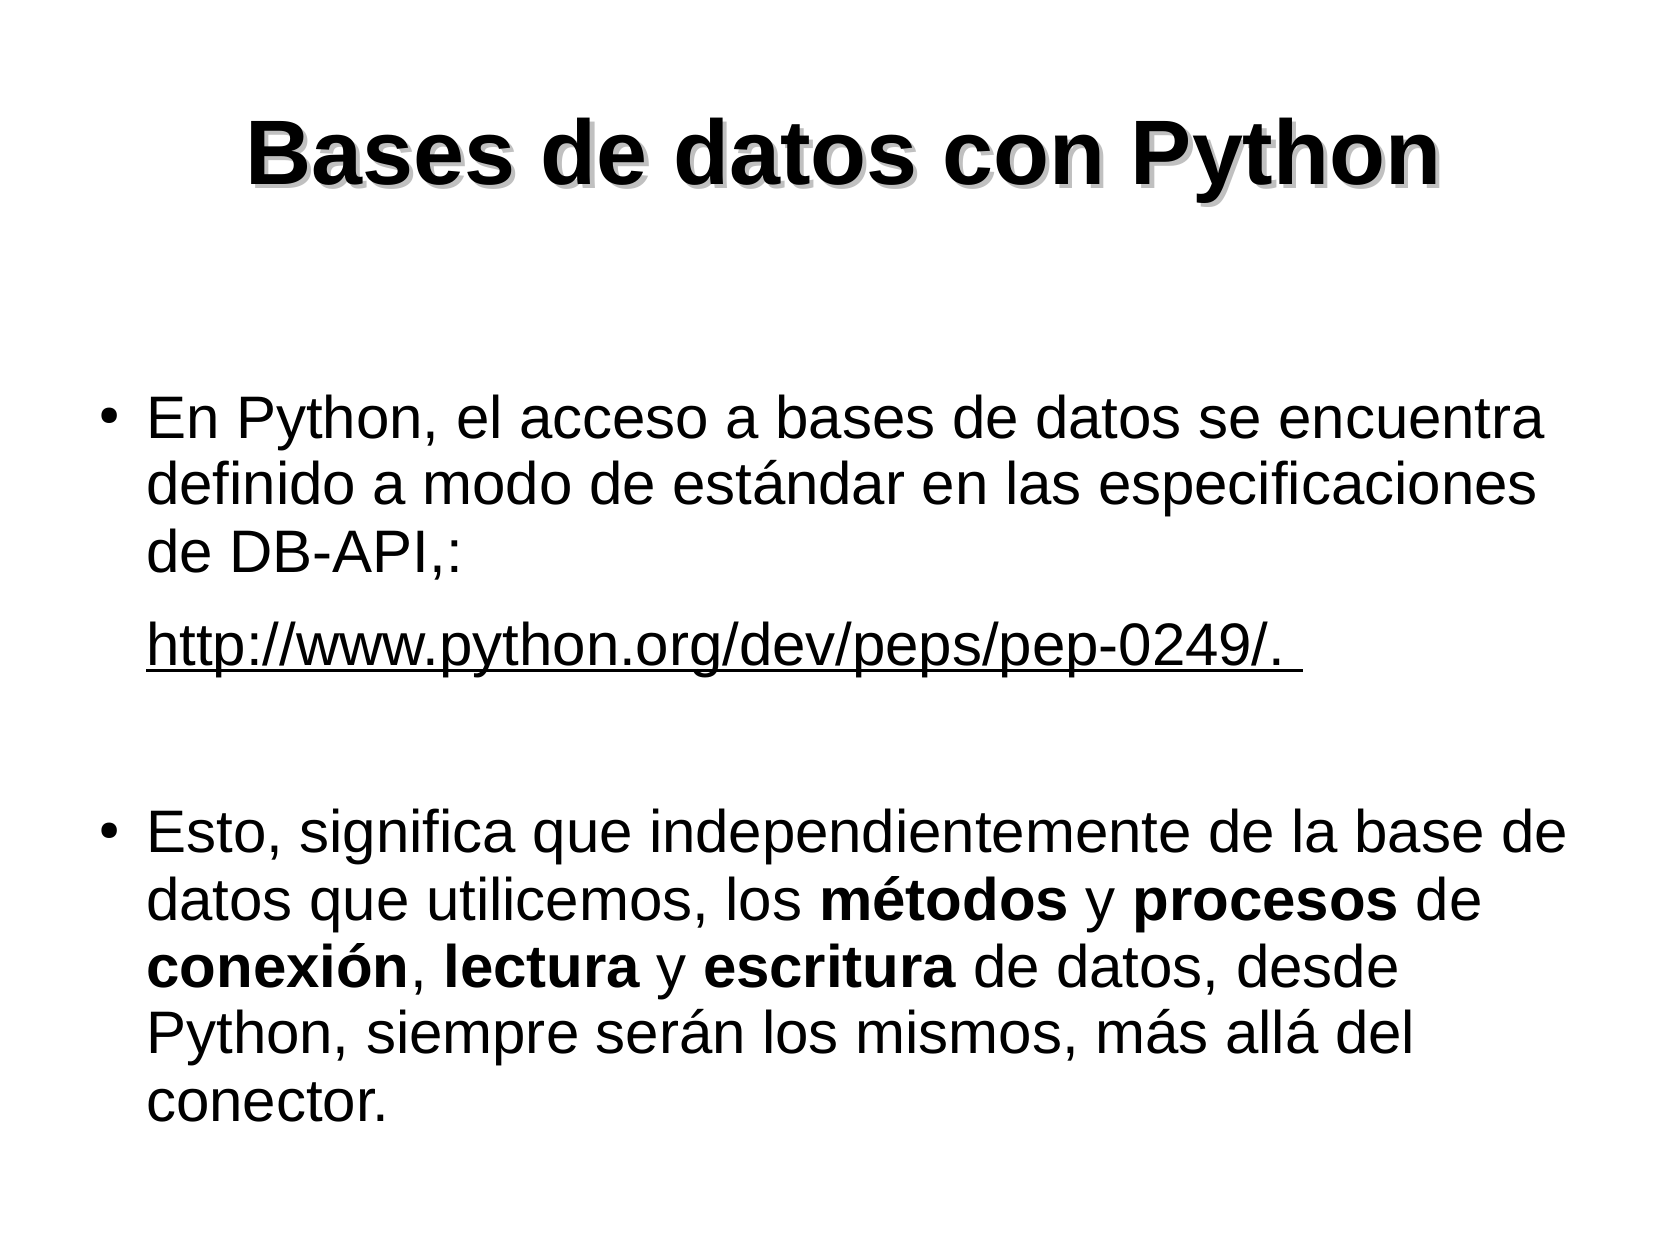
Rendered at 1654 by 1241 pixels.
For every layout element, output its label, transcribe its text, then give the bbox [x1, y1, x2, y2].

title Bases de datos con Python [82, 49, 1571, 257]
list En Python, el acceso a bases de datos se encuentra definido a modo de estándar en las especificaciones de DB-API,: http://www.python.org/dev/peps/pep-0249/. Esto, significa que independientemente de la base de datos que utilicemos, los métodos y procesos de conexión, lectura y escritura de datos, desde Python, siempre serán los mismos, más allá del conector. [82, 290, 1571, 1134]
